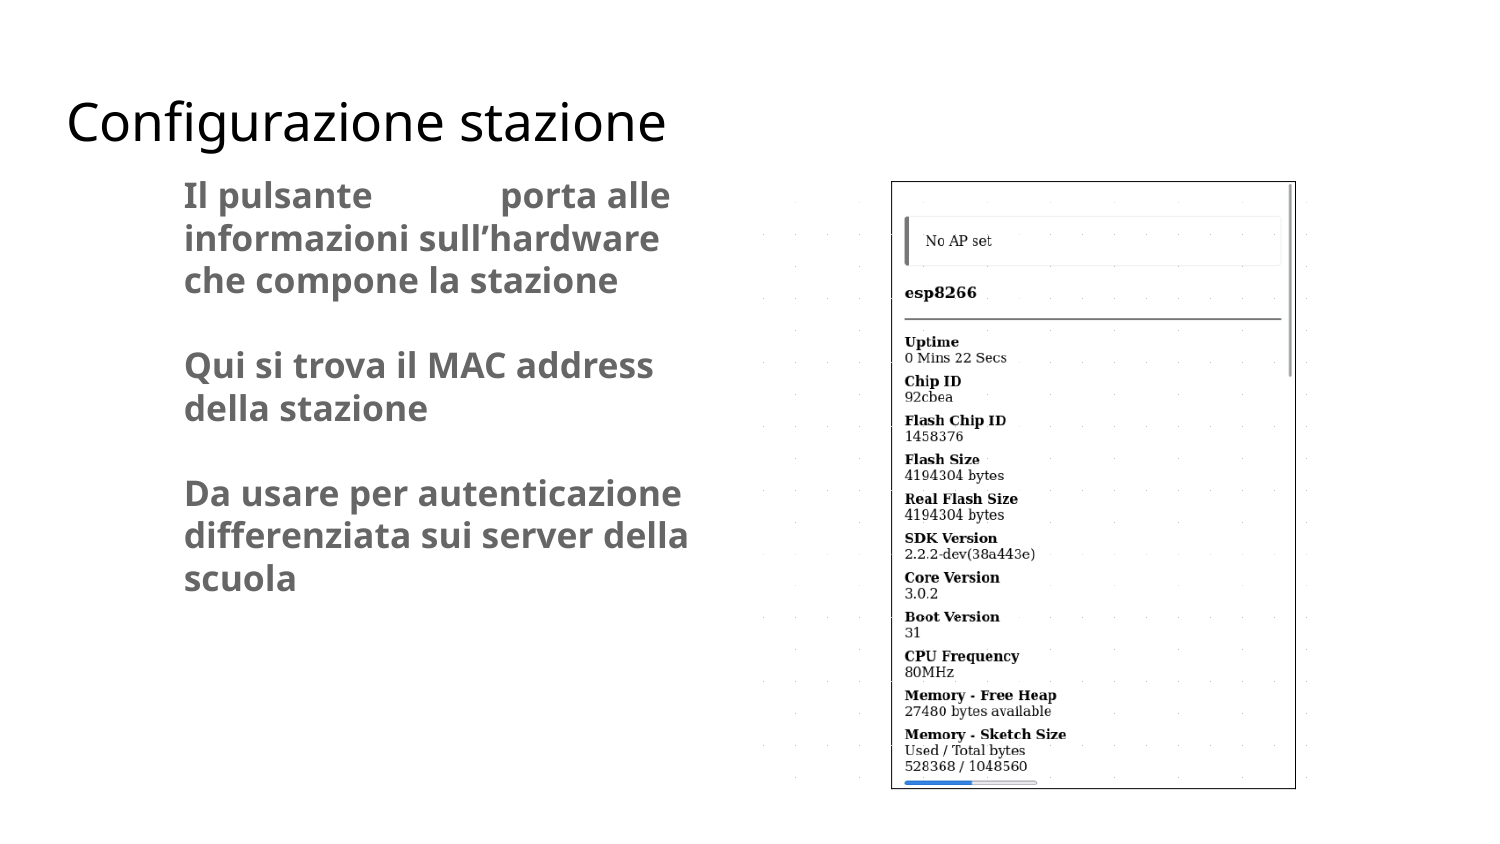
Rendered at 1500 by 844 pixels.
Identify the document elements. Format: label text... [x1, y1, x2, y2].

title Configurazione stazione [51, 72, 1449, 167]
text_box Il pulsante INFO porta alle informazioni sull’hardware che compone la stazione Qui si trova il MAC address della stazione Da usare per autenticazione differenziata sui server della scuola [168, 158, 744, 814]
picture [744, 172, 1309, 800]
